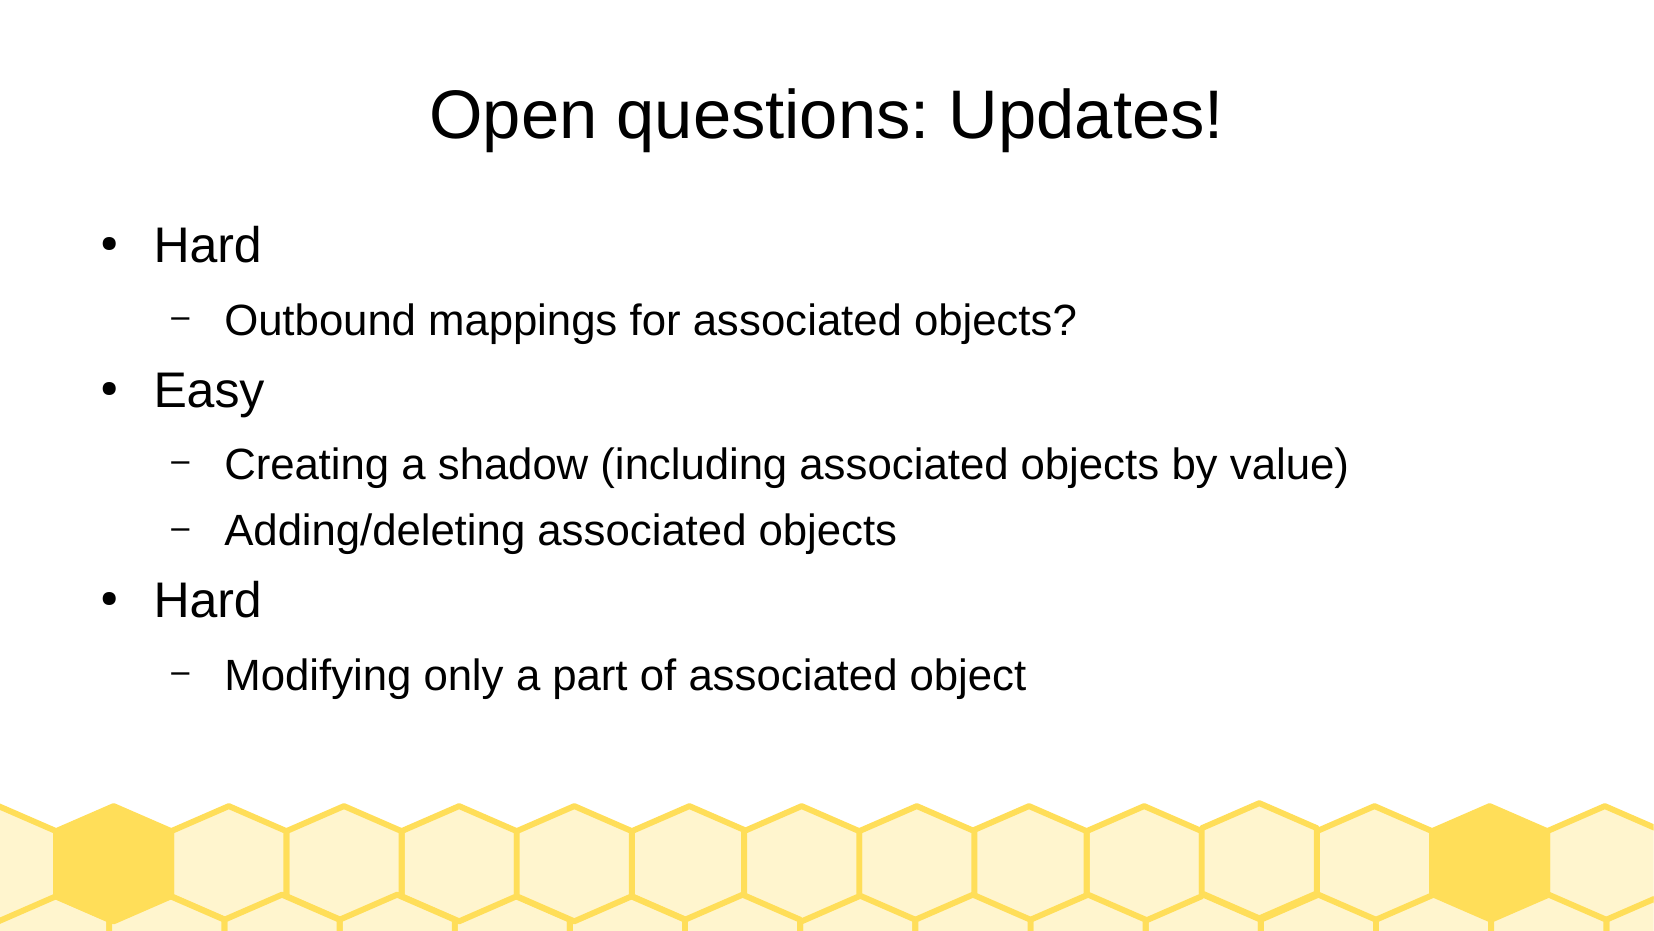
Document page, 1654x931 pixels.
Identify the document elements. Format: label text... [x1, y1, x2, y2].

title Open questions: Updates! [82, 37, 1571, 193]
list Hard Outbound mappings for associated objects? Easy Creating a shadow (including associated objects by value) Adding/deleting associated objects Hard Modifying only a part of associated object [82, 217, 1571, 758]
